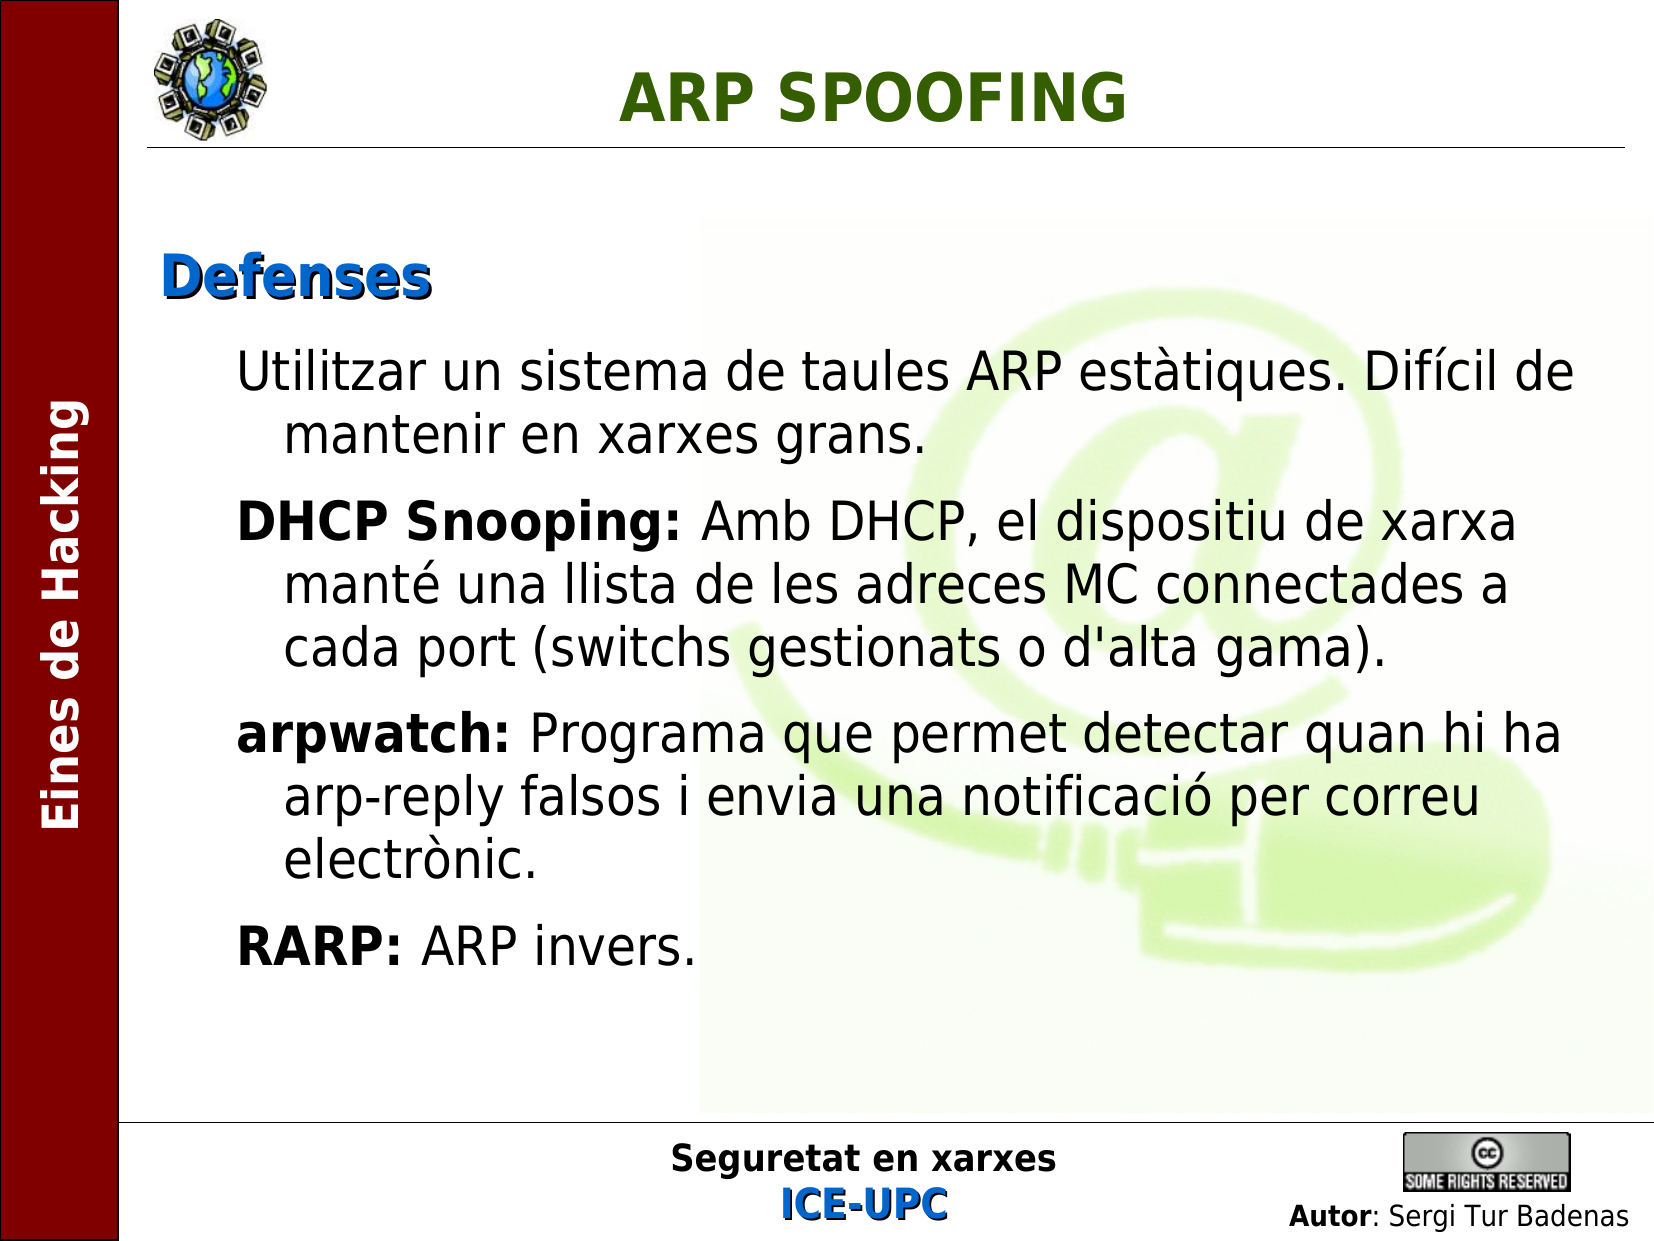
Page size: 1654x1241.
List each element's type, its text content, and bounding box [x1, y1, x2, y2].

picture [700, 217, 1654, 1113]
picture [154, 19, 268, 56]
list Defenses Utilitzar un sistema de taules ARP estàtiques. Difícil de mantenir en xarxes grans. DHCP Snooping: Amb DHCP, el dispositiu de xarxa manté una llista de les adreces MC connectades a cada port (switchs gestionats o d'alta gama). arpwatch: Programa que permet detectar quan hi ha arp-reply falsos i envia una notificació per correu electrònic. RARP: ARP invers. [141, 242, 1630, 1078]
picture [1403, 1132, 1571, 1192]
title ARP SPOOFING [129, 56, 1619, 141]
